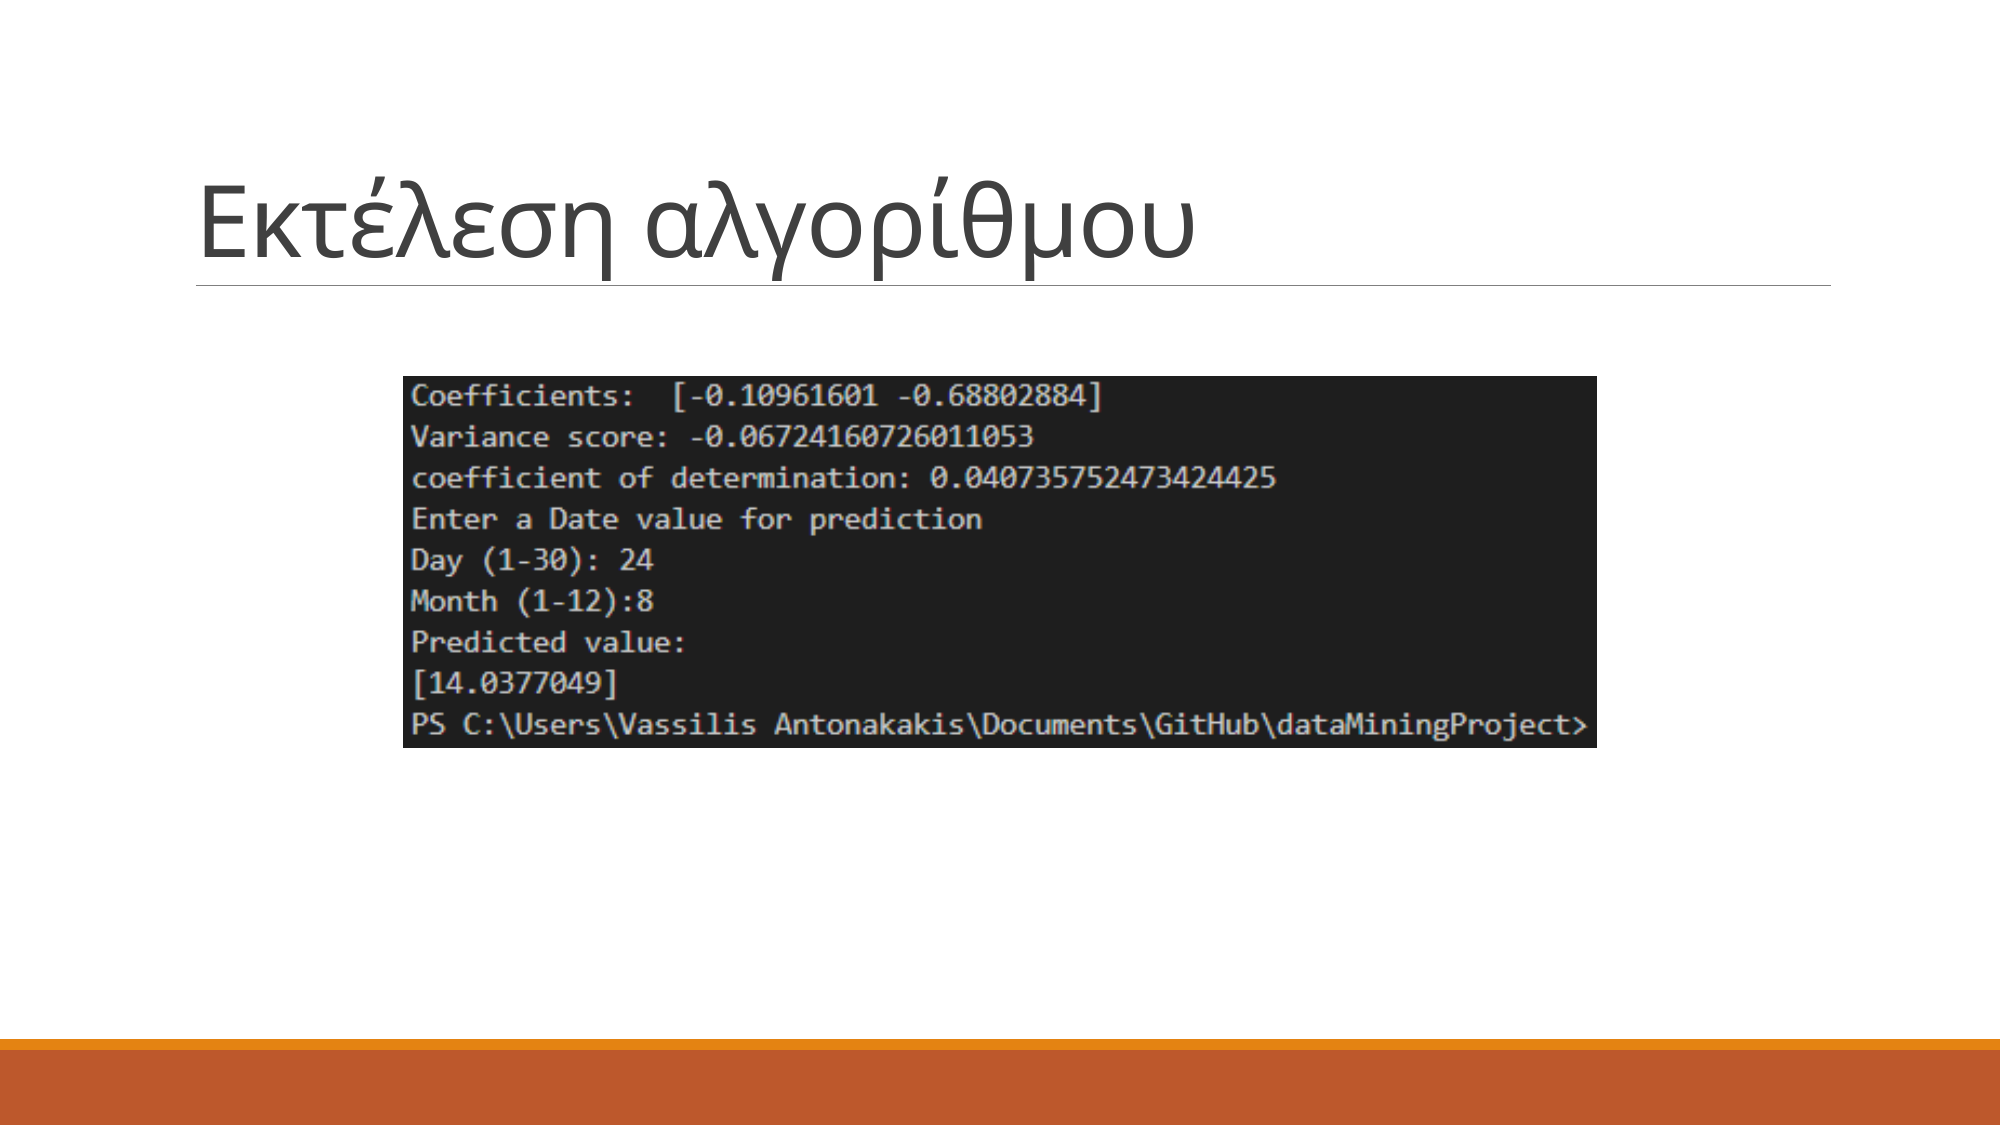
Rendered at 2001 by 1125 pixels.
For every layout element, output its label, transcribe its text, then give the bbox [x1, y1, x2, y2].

picture [403, 376, 1597, 748]
title Εκτέλεση αλγορίθμου [180, 47, 1831, 286]
